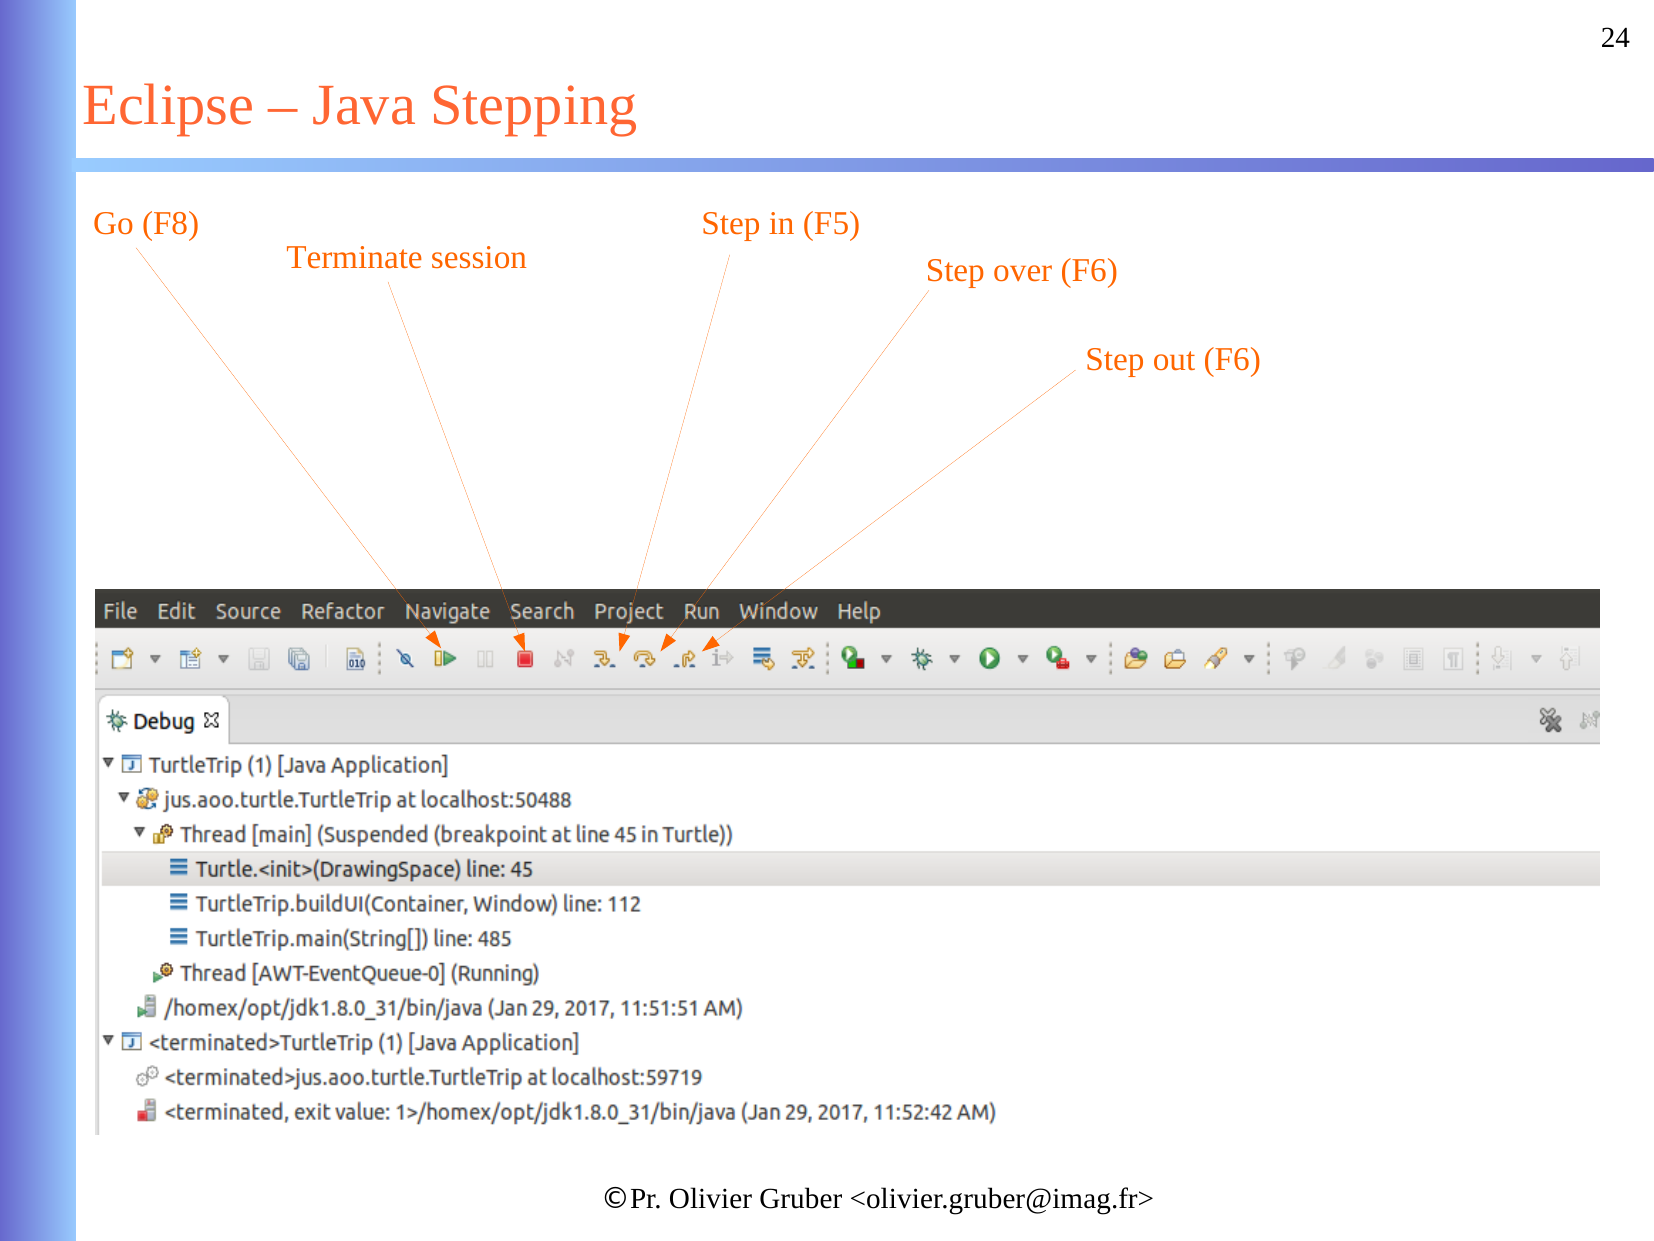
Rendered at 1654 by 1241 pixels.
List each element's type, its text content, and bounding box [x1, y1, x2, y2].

picture [95, 589, 1600, 1135]
title Eclipse – Java Stepping [82, 49, 1571, 161]
text_box Step over (F6) [925, 251, 1119, 290]
text_box Terminate session [286, 238, 526, 276]
text_box Step in (F5) [701, 204, 861, 242]
text_box Step out (F6) [1085, 340, 1262, 378]
text_box Go (F8) [93, 204, 200, 242]
